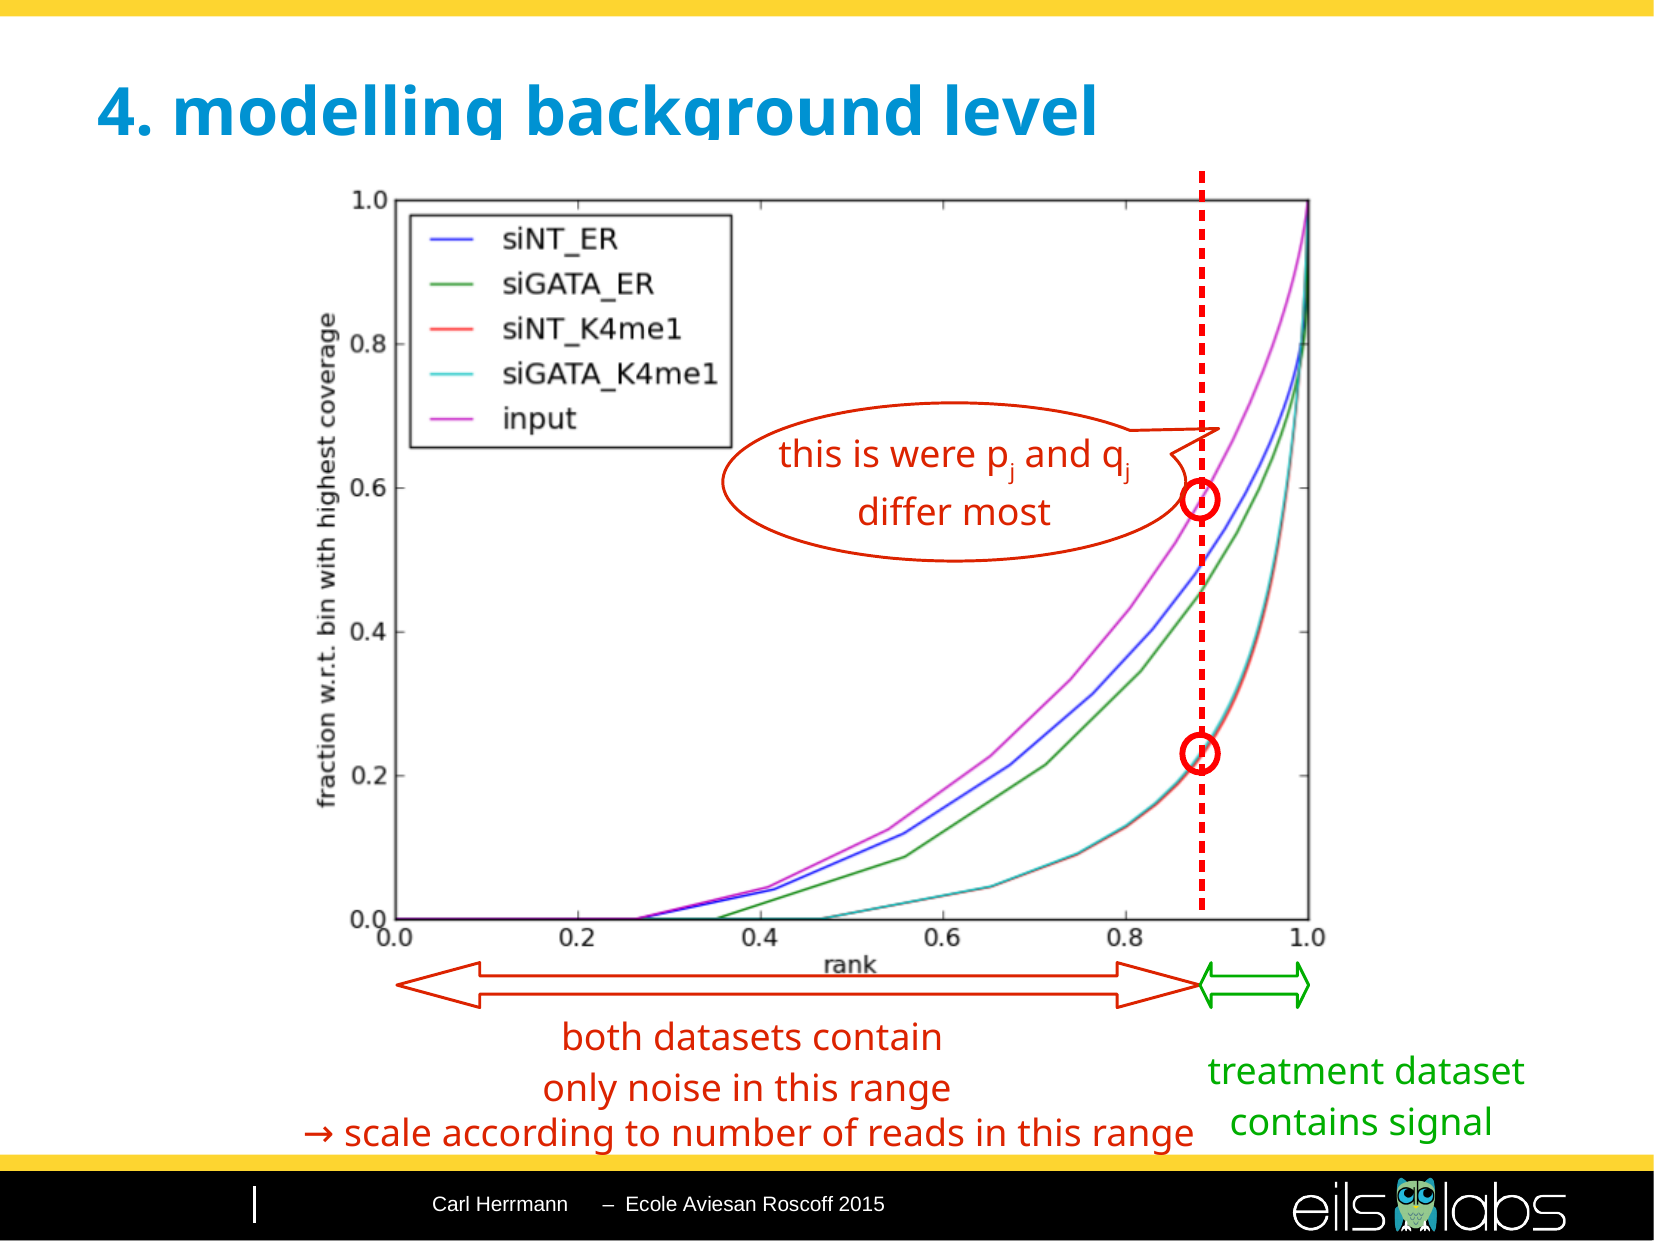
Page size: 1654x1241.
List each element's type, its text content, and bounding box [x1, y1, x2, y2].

picture [1292, 1177, 1566, 1232]
title 4. modelling background level [82, 61, 1571, 168]
picture [1203, 972, 1306, 987]
text_box both datasets contain only noise in this range [507, 1002, 997, 1099]
text_box this is were pj and qj differ most [722, 402, 1219, 562]
picture [276, 140, 1349, 987]
picture [407, 965, 1190, 987]
text_box → scale according to number of reads in this range [288, 1099, 1205, 1166]
text_box treatment dataset contains signal [1122, 1037, 1612, 1155]
